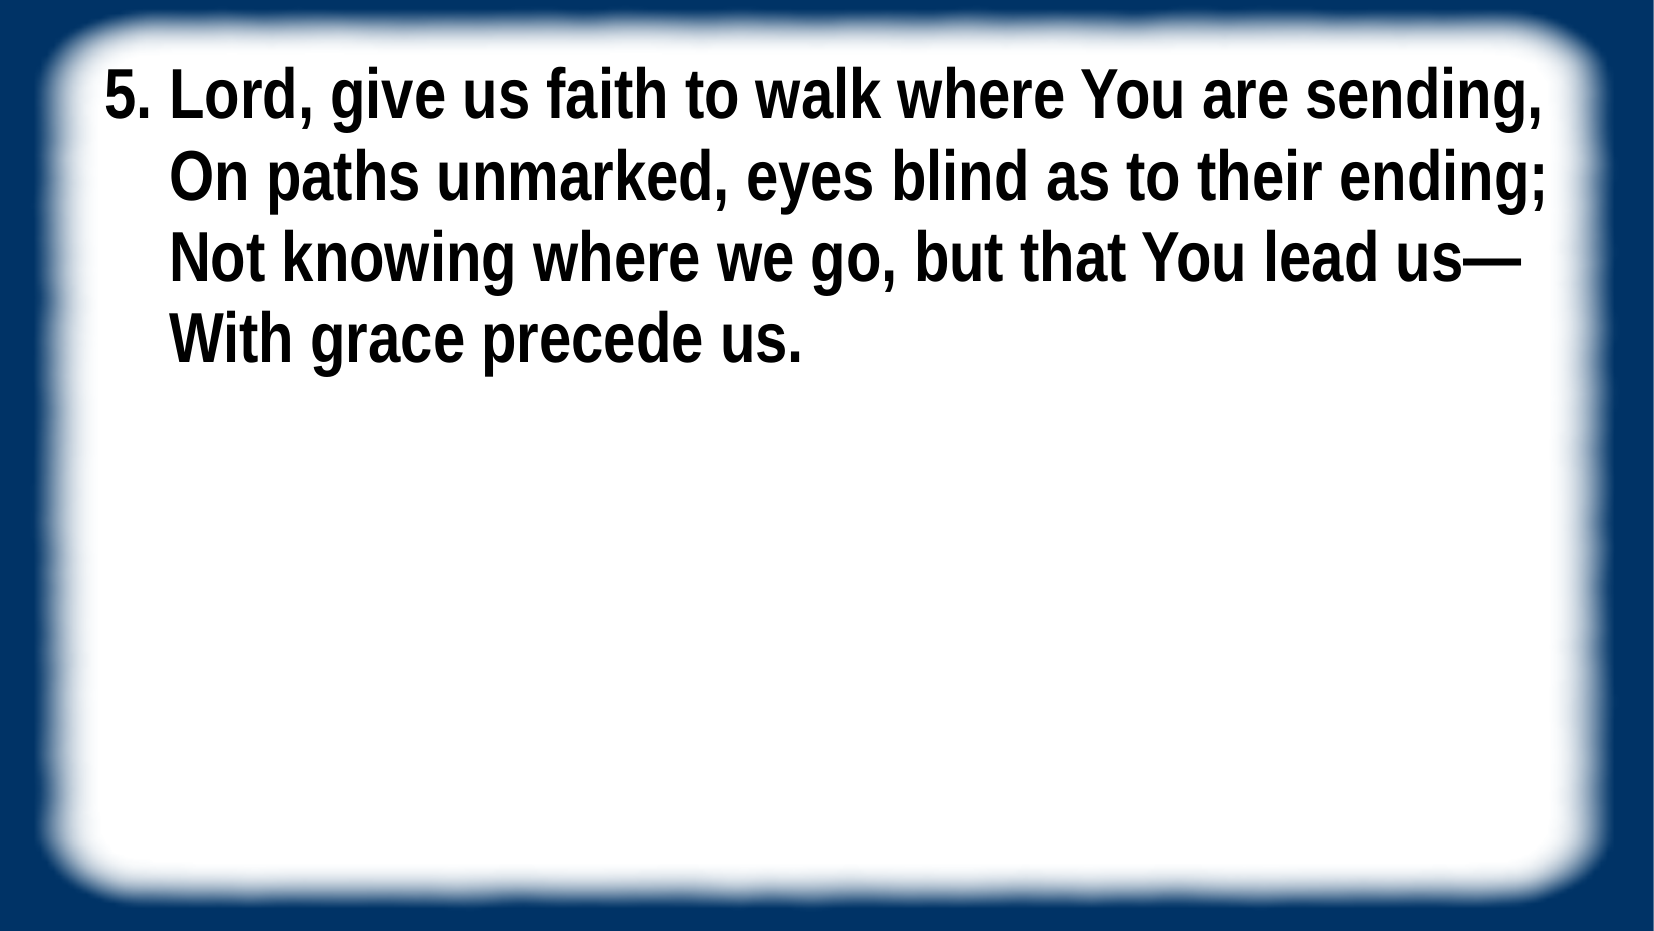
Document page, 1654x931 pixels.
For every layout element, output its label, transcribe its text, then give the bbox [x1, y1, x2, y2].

picture [0, 0, 1654, 931]
text_box 5. Lord, give us faith to walk where You are sending, On paths unmarked, eyes blind as to their ending; Not knowing where we go, but that You lead us— With grace precede us. [90, 45, 1591, 385]
